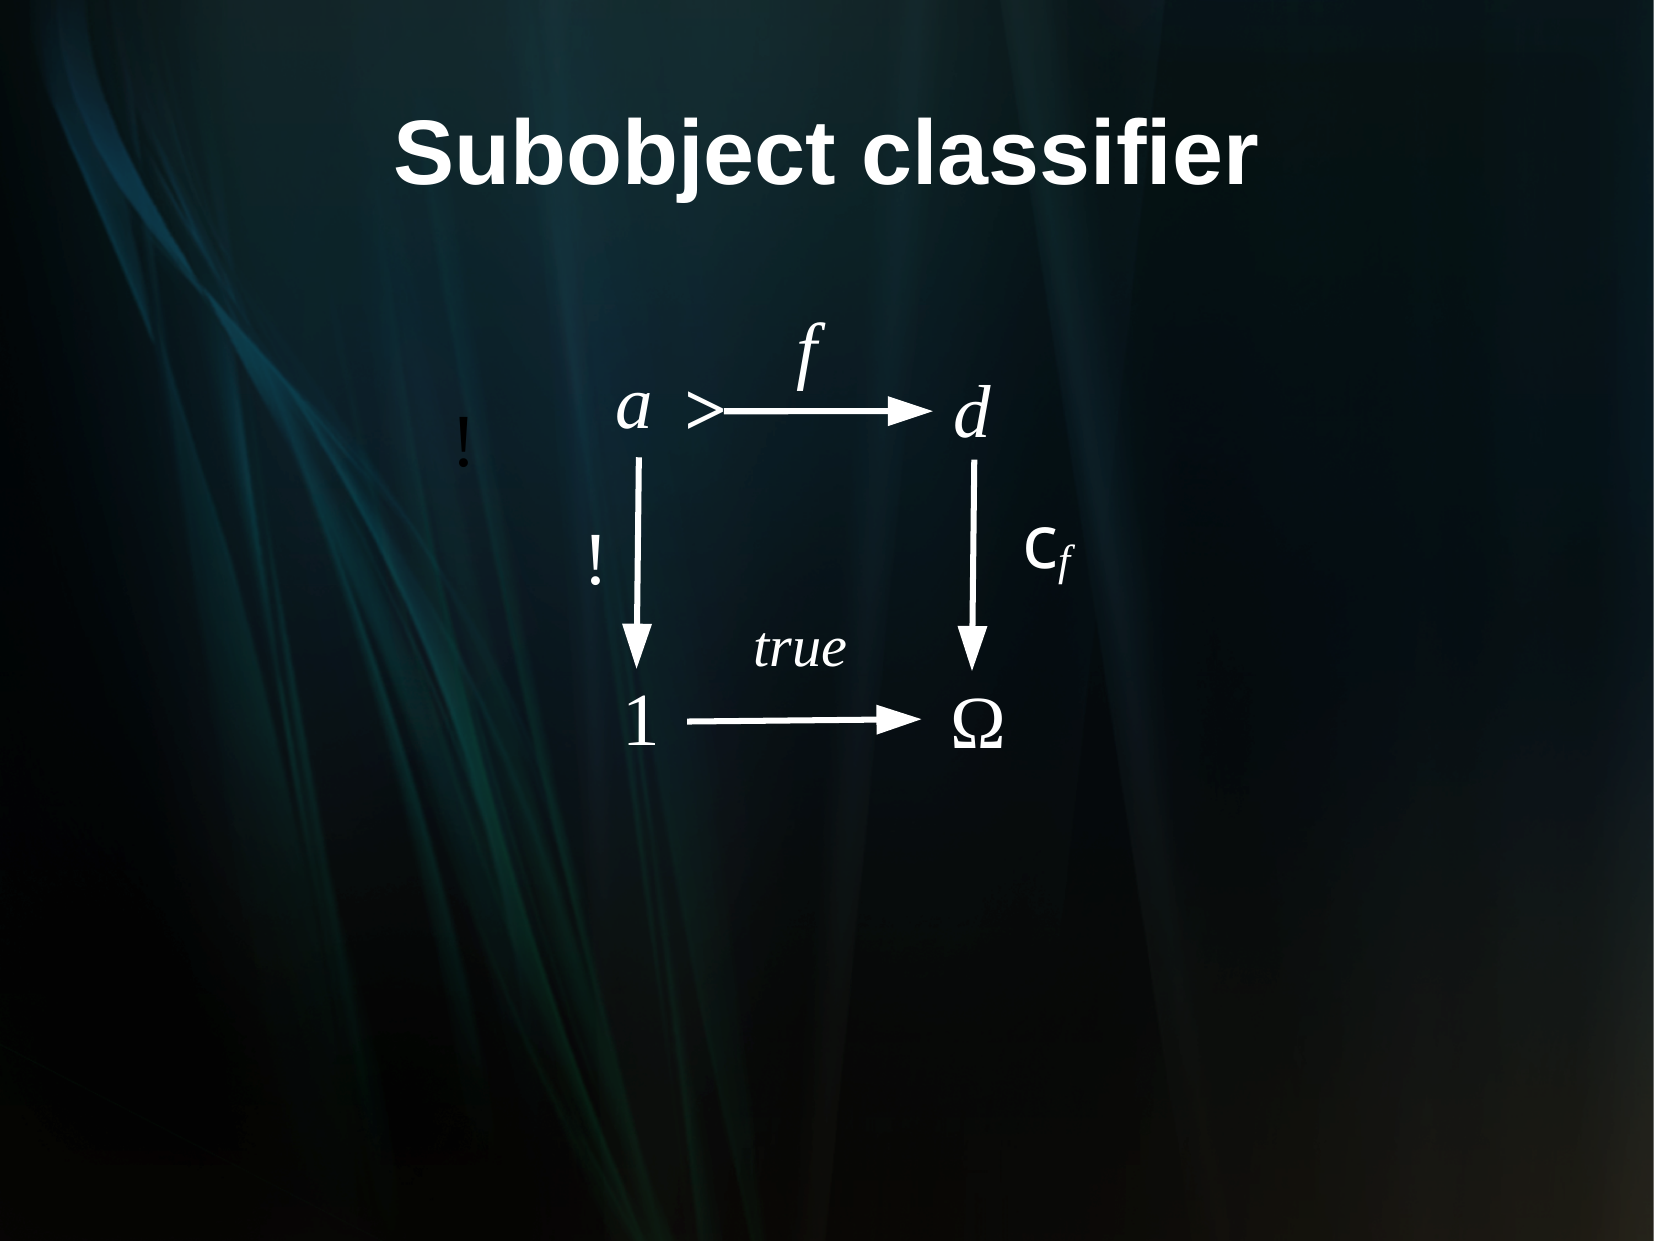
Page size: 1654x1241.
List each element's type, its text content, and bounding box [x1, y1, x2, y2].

text_box true [735, 604, 899, 690]
text_box d [935, 360, 995, 465]
text_box cf [1004, 477, 1145, 607]
text_box Ω [933, 670, 1018, 775]
picture [0, 0, 1654, 1241]
text_box ! [565, 507, 626, 612]
text_box ! [436, 392, 534, 491]
text_box f [778, 298, 839, 403]
text_box 1 [604, 668, 665, 773]
text_box a [597, 351, 658, 456]
text_box > [666, 358, 745, 463]
title Subobject classifier [82, 56, 1571, 250]
